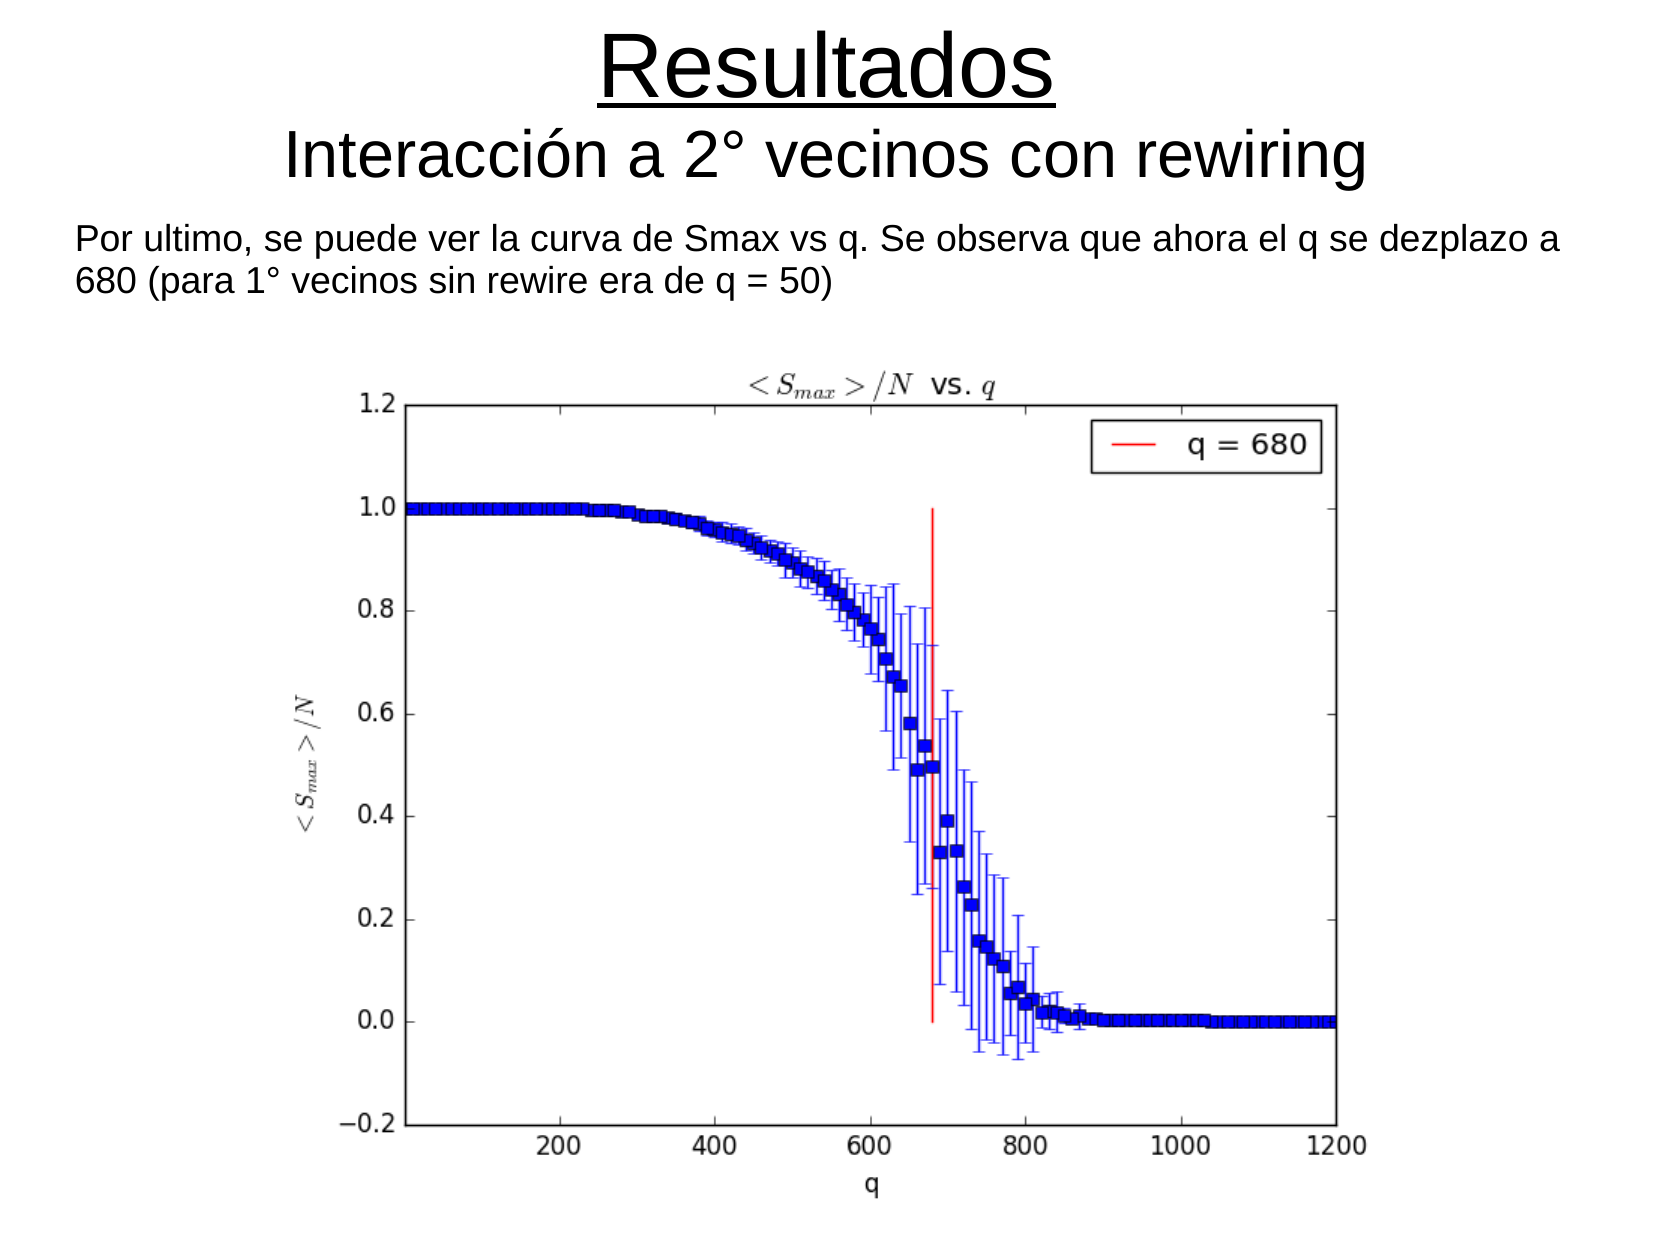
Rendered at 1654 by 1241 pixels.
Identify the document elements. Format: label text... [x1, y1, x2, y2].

text_box Por ultimo, se puede ver la curva de Smax vs q. Se observa que ahora el q se dezplazo a 680 (para 1° vecinos sin rewire era de q = 50) [60, 210, 1606, 393]
picture [285, 356, 1395, 1216]
title Resultados Interacción a 2° vecinos con rewiring [82, 0, 1571, 208]
